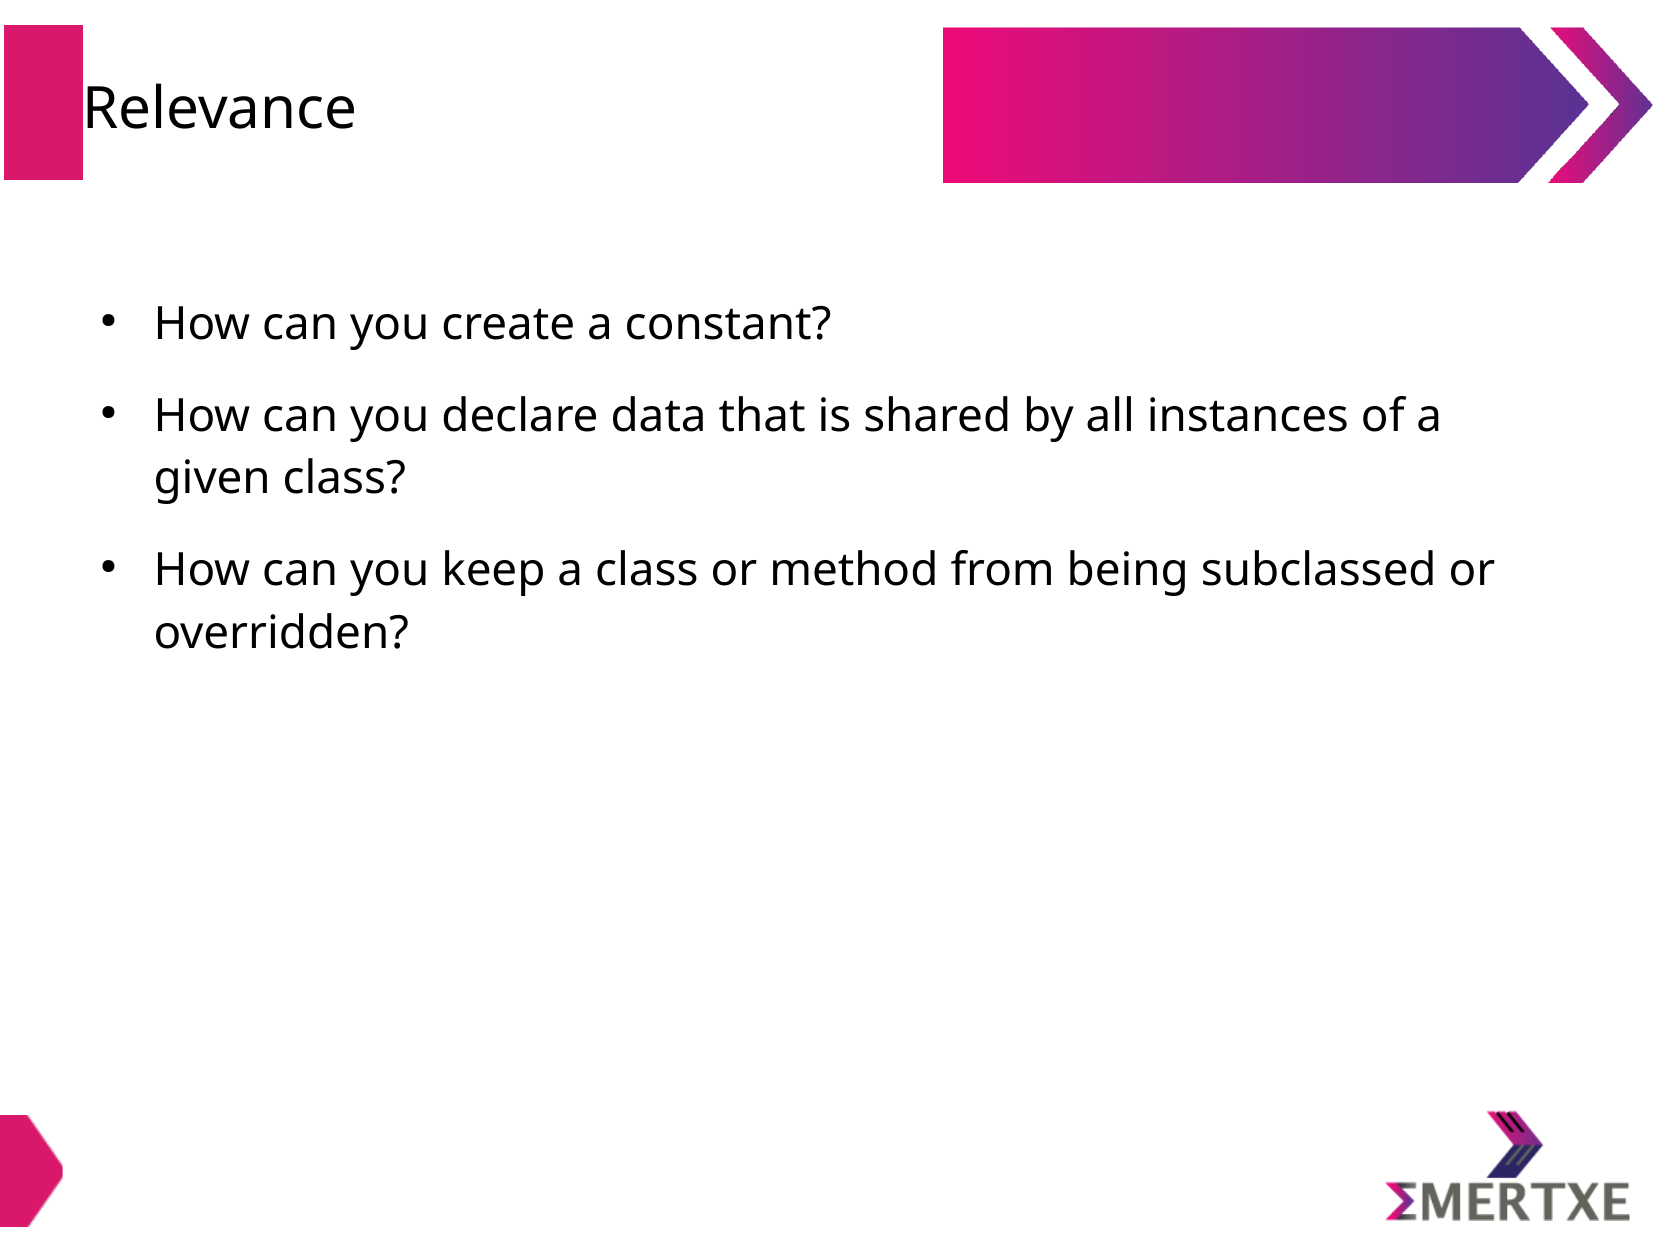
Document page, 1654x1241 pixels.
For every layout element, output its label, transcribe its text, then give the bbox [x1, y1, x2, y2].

title Relevance [82, 2, 1571, 210]
list How can you create a constant? How can you declare data that is shared by all instances of a given class? How can you keep a class or method from being subclassed or overridden? [82, 290, 1571, 1010]
picture [1571, 27, 1653, 183]
picture [1385, 1107, 1631, 1221]
